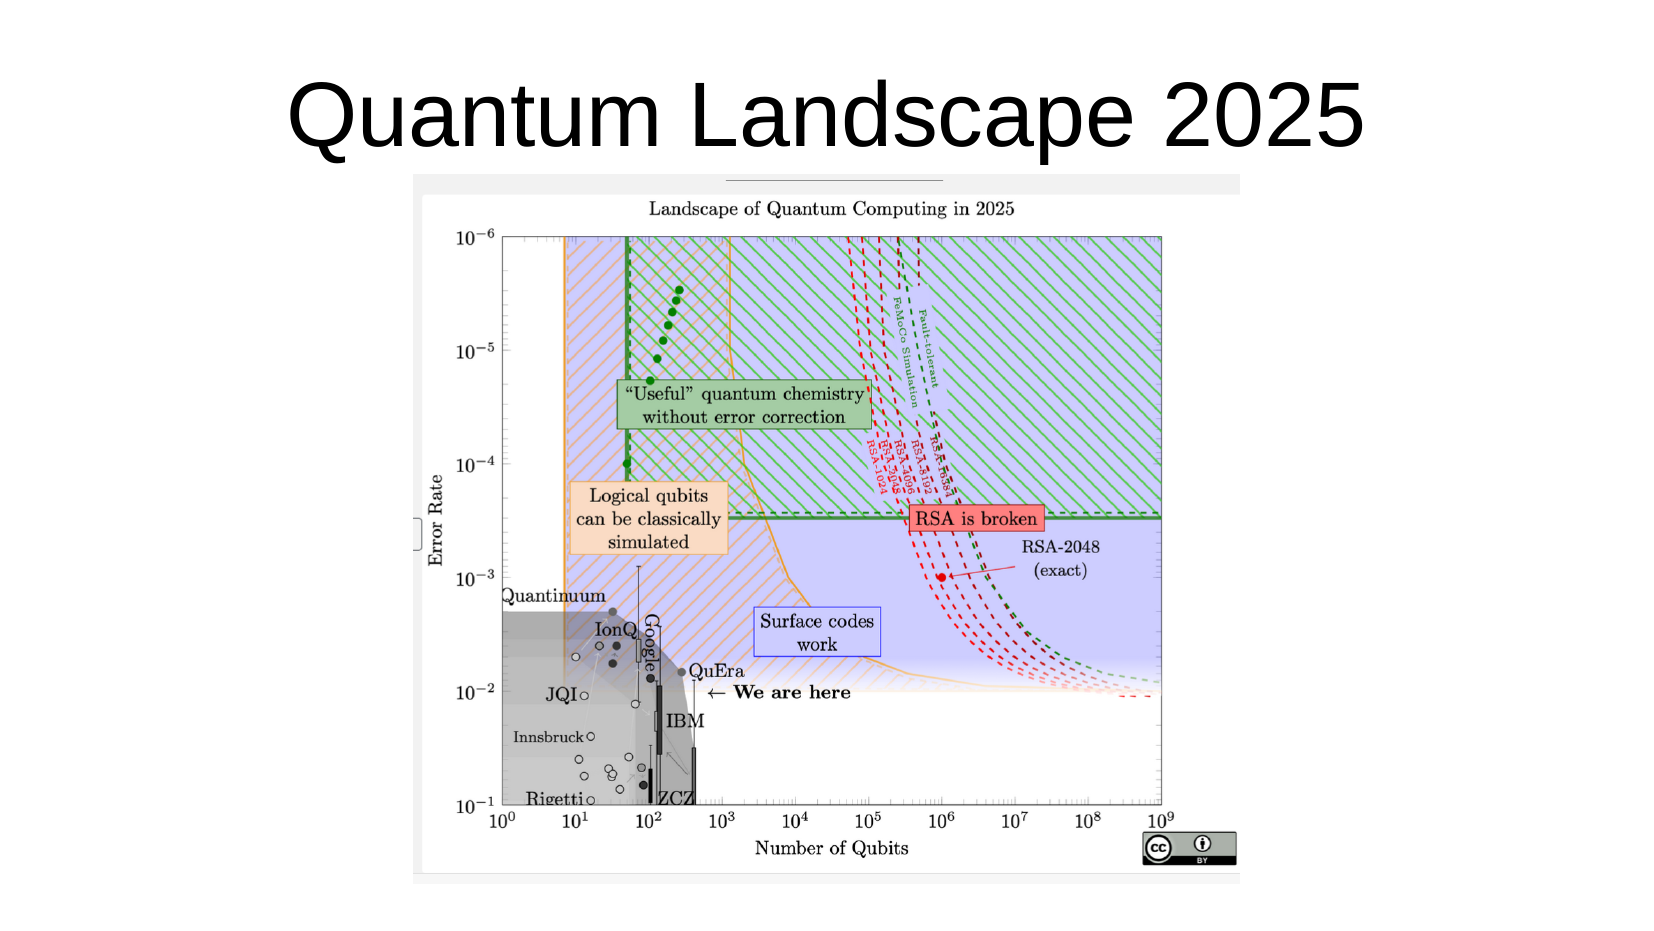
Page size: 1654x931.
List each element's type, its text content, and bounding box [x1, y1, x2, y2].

title Quantum Landscape 2025 [82, 37, 1571, 193]
picture [413, 174, 1240, 884]
